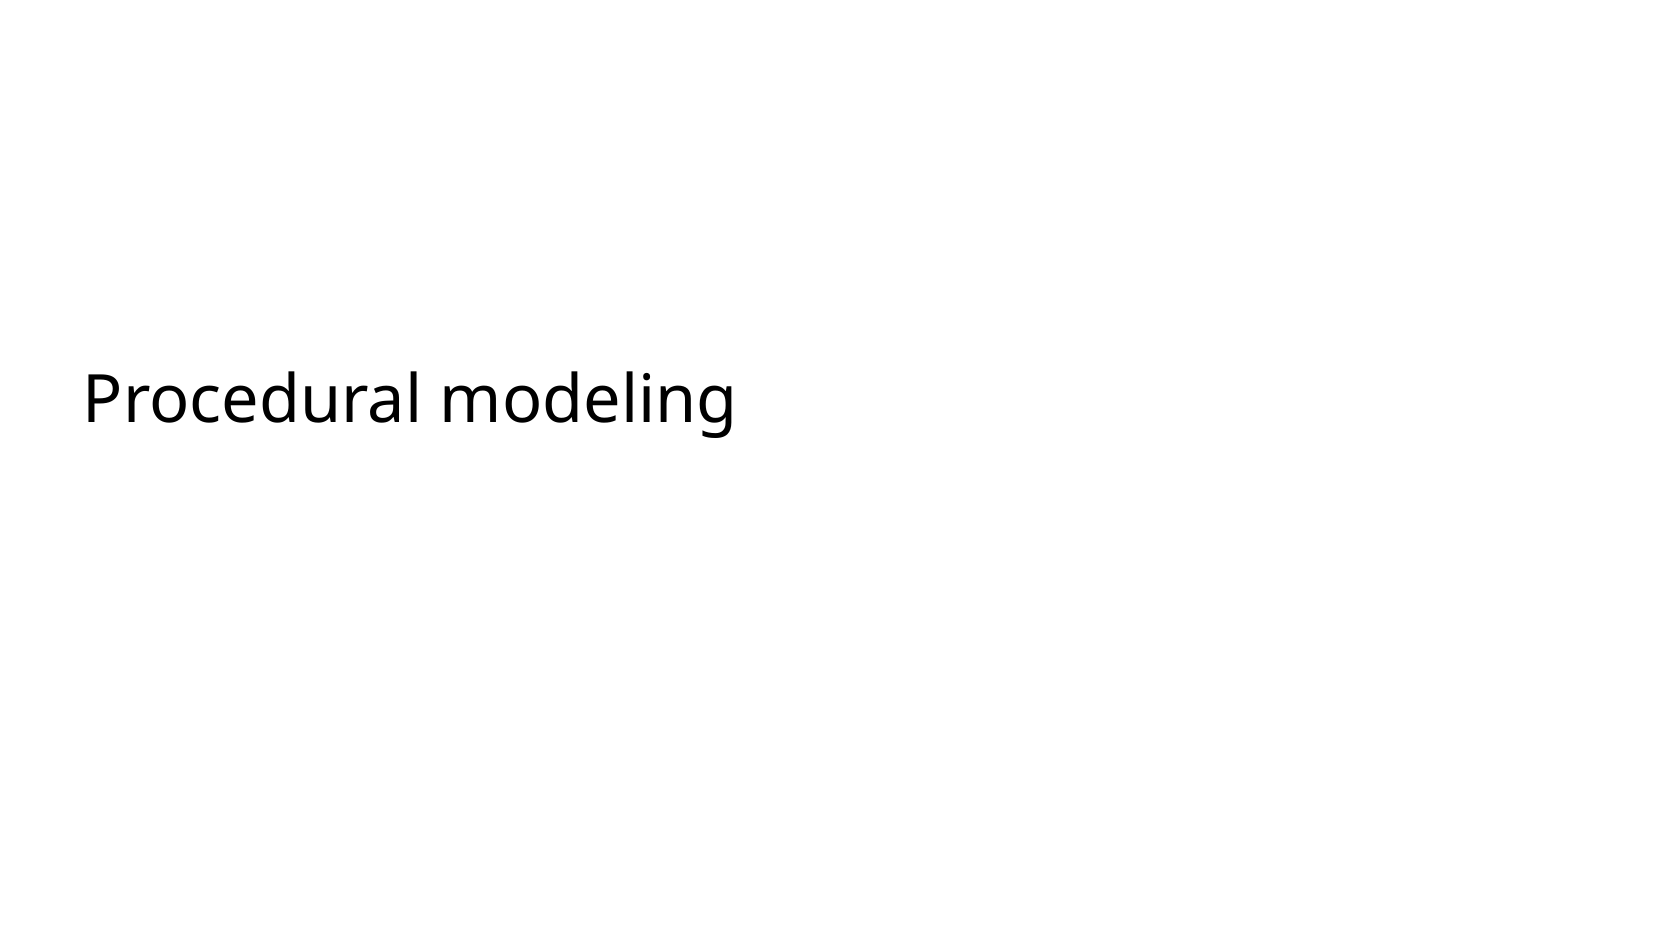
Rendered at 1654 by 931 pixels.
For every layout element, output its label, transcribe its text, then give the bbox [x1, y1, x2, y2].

subtitle Procedural modeling [82, 37, 1571, 757]
